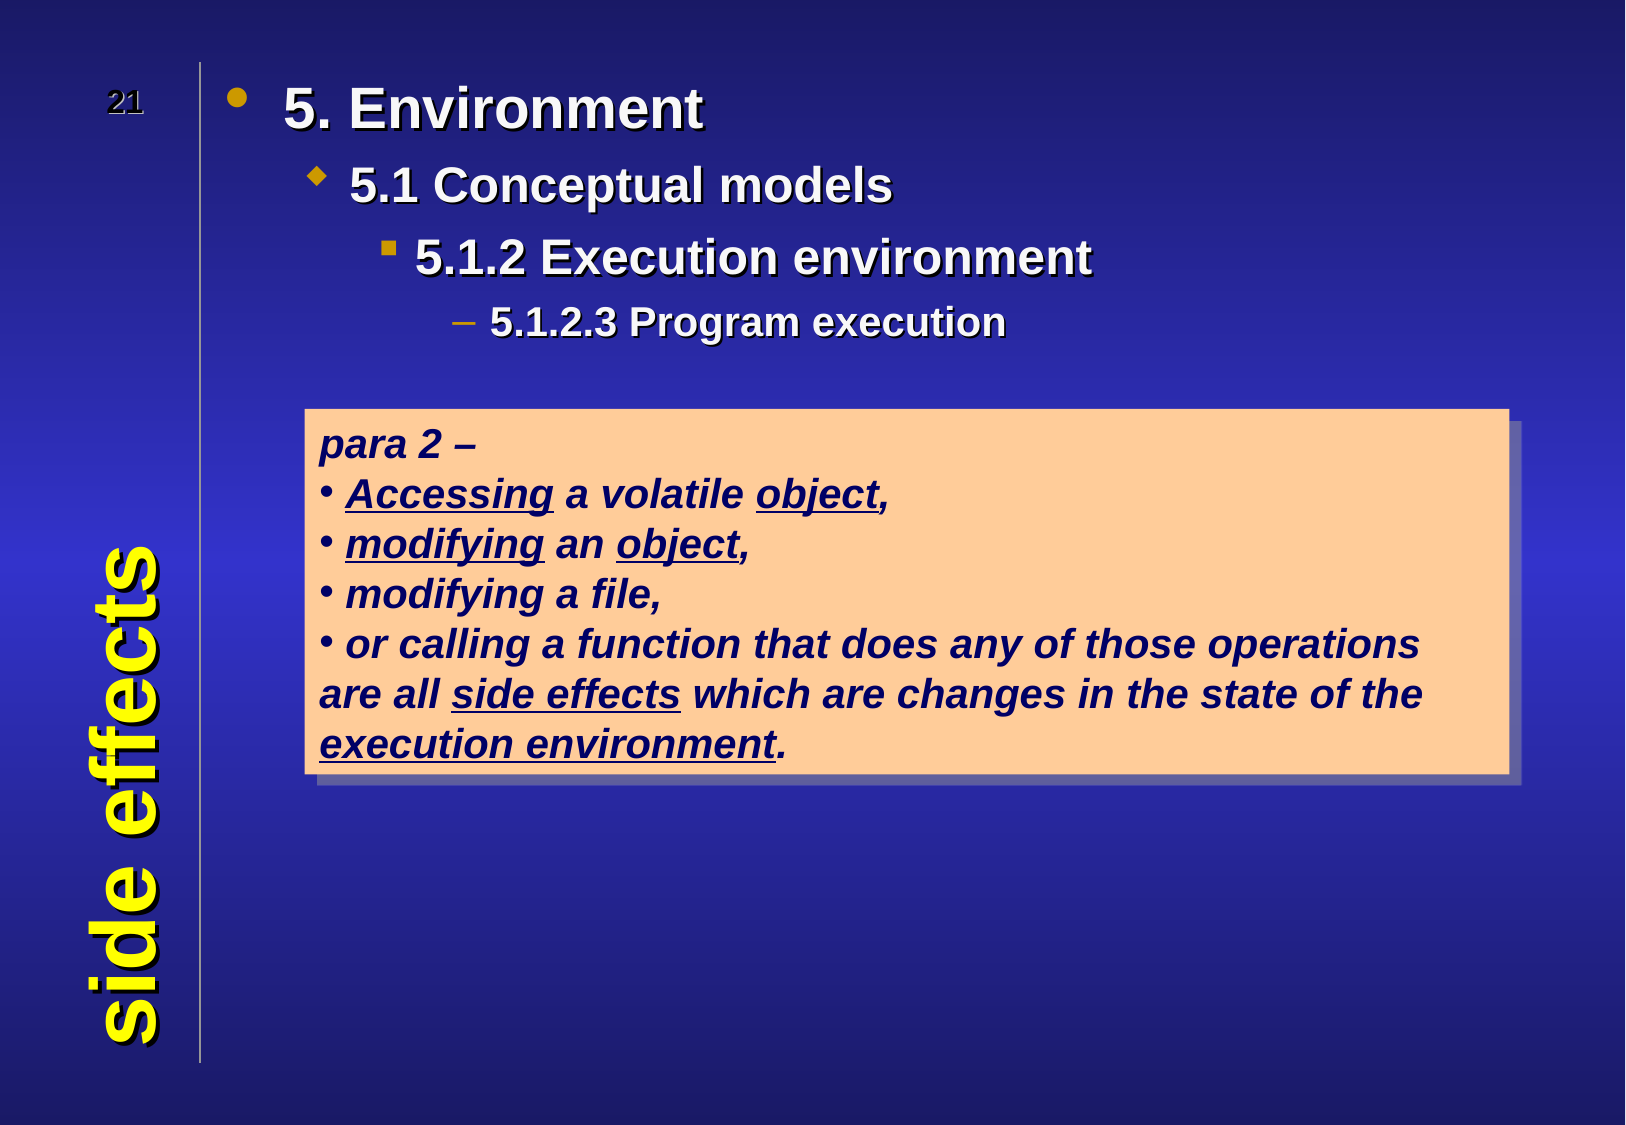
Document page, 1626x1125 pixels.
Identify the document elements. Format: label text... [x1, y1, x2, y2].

text_box para 2 – Accessing a volatile object, modifying an object, modifying a file, or calling a function that does any of those operations are all side effects which are changes in the state of the execution environment. [304, 408, 1510, 775]
title side effects [50, 187, 188, 1063]
list 5. Environment 5.1 Conceptual models 5.1.2 Execution environment 5.1.2.3 Program execution [212, 62, 1550, 1063]
